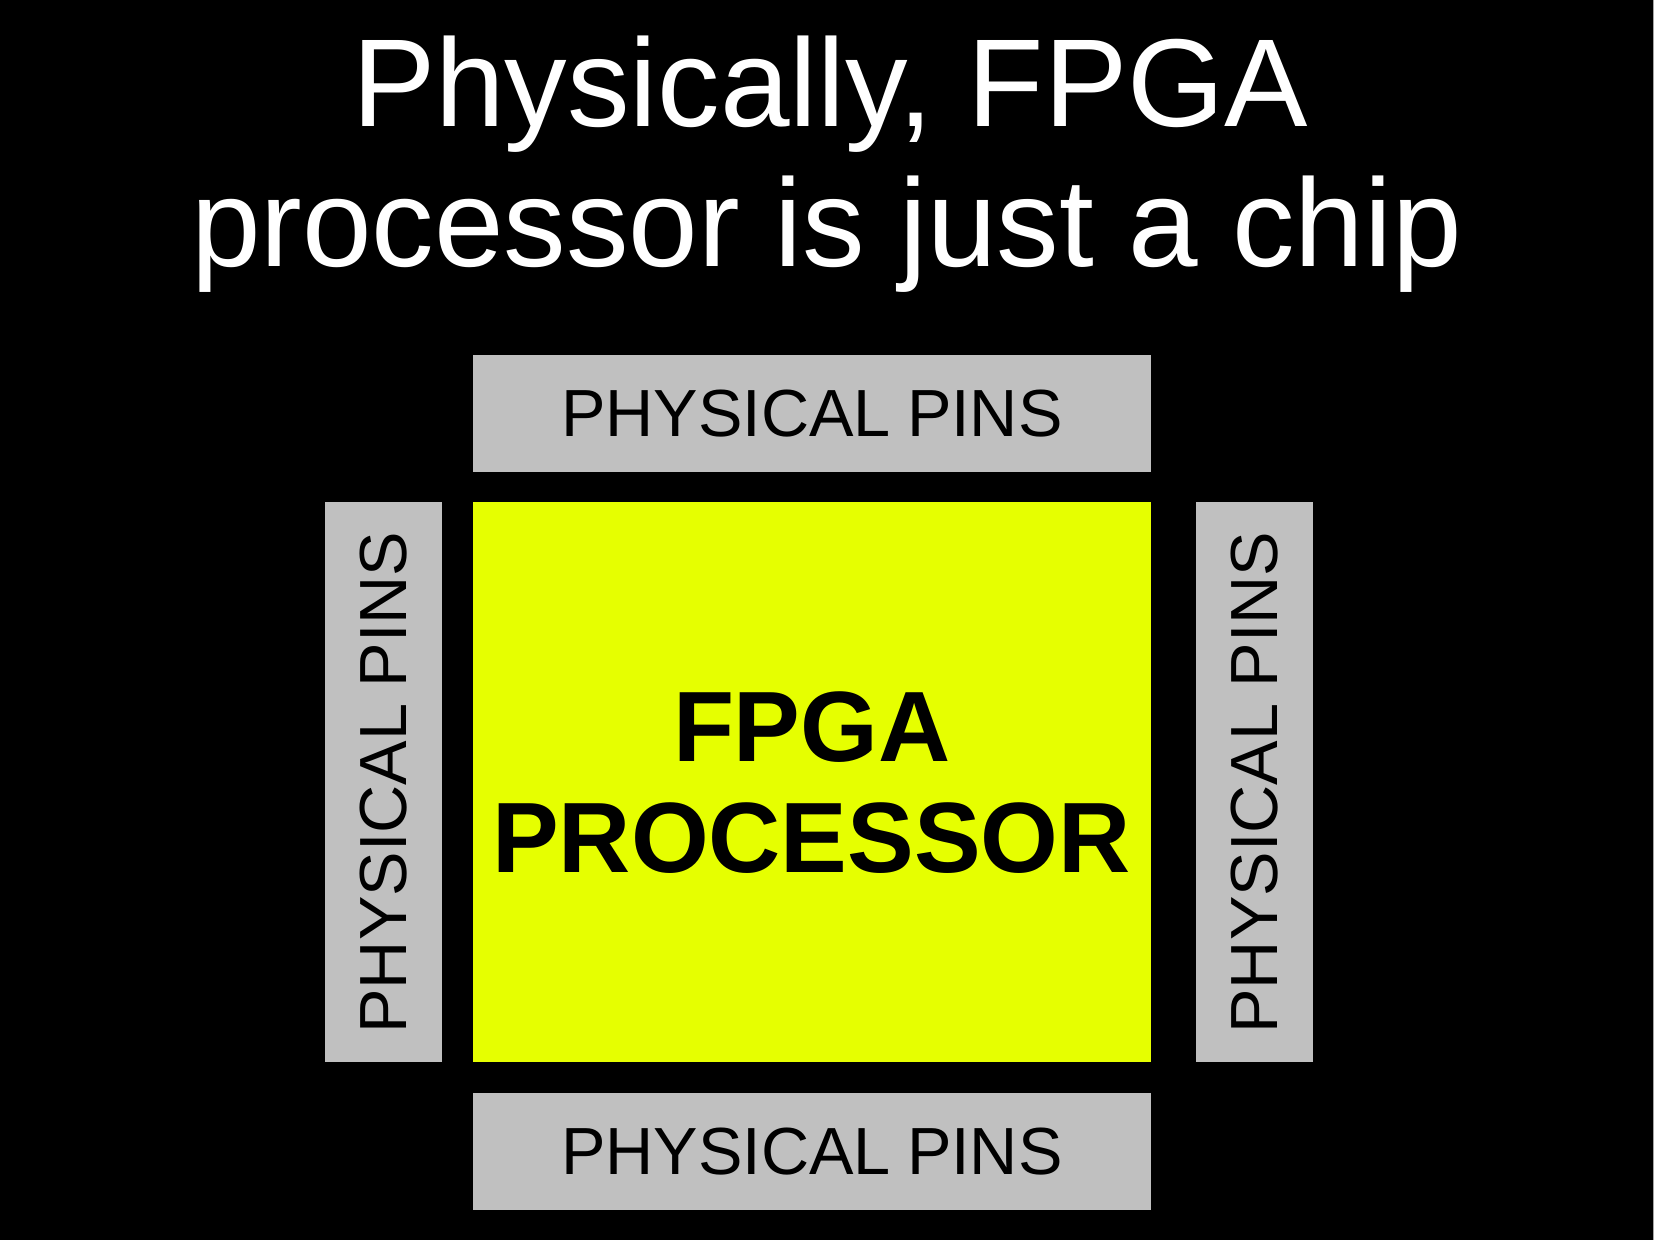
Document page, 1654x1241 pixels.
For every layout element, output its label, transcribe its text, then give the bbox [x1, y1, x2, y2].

text_box FPGA PROCESSOR [472, 501, 1152, 1063]
text_box PHYSICAL PINS [1195, 501, 1314, 1063]
title Physically, FPGA processor is just a chip [82, 13, 1571, 293]
text_box PHYSICAL PINS [472, 1092, 1152, 1211]
text_box PHYSICAL PINS [324, 501, 443, 1063]
text_box PHYSICAL PINS [472, 354, 1152, 473]
